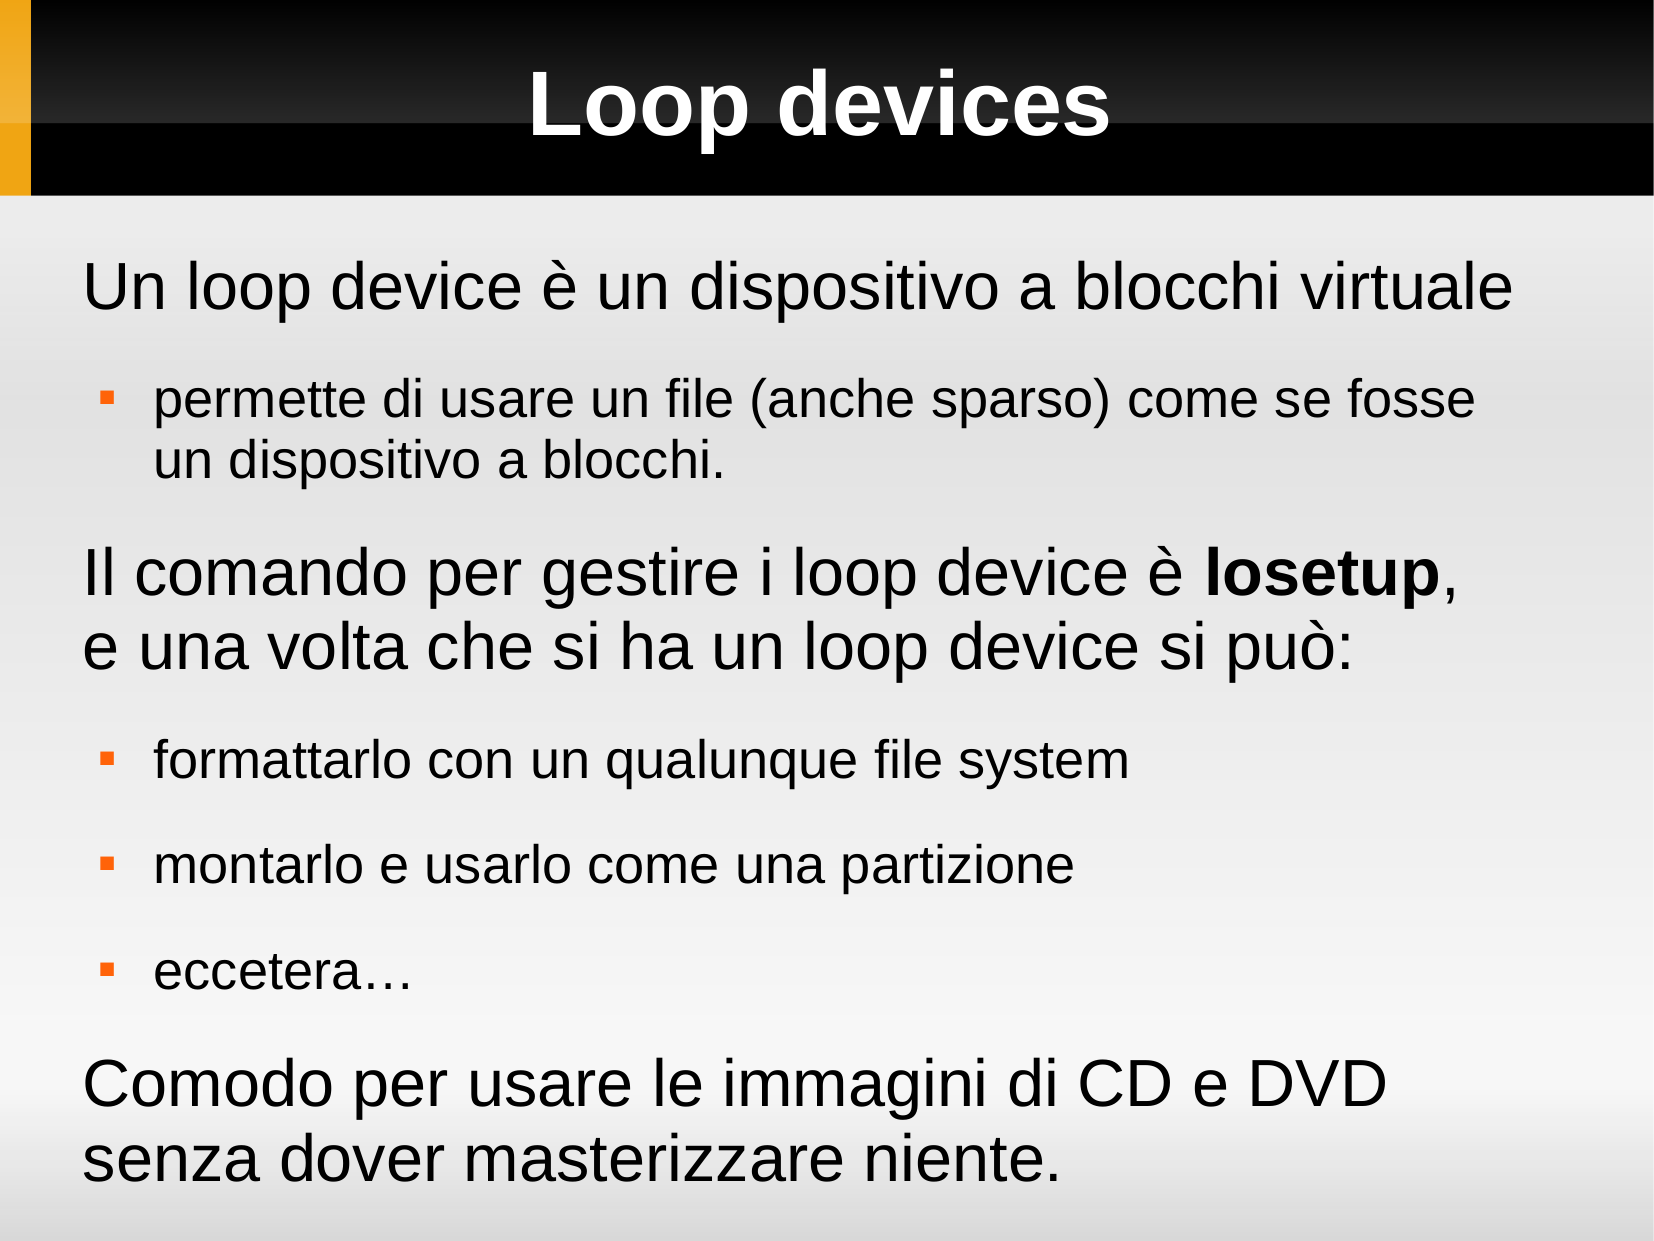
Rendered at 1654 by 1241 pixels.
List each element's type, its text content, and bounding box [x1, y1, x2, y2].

title Loop devices [76, 0, 1565, 208]
picture [0, 0, 1654, 1241]
list Un loop device è un dispositivo a blocchi virtuale permette di usare un file (anche sparso) come se fosse un dispositivo a blocchi. Il comando per gestire i loop device è losetup, e una volta che si ha un loop device si può: formattarlo con un qualunque file system montarlo e usarlo come una partizione eccetera… Comodo per usare le immagini di CD e DVD senza dover masterizzare niente. [82, 248, 1571, 1196]
